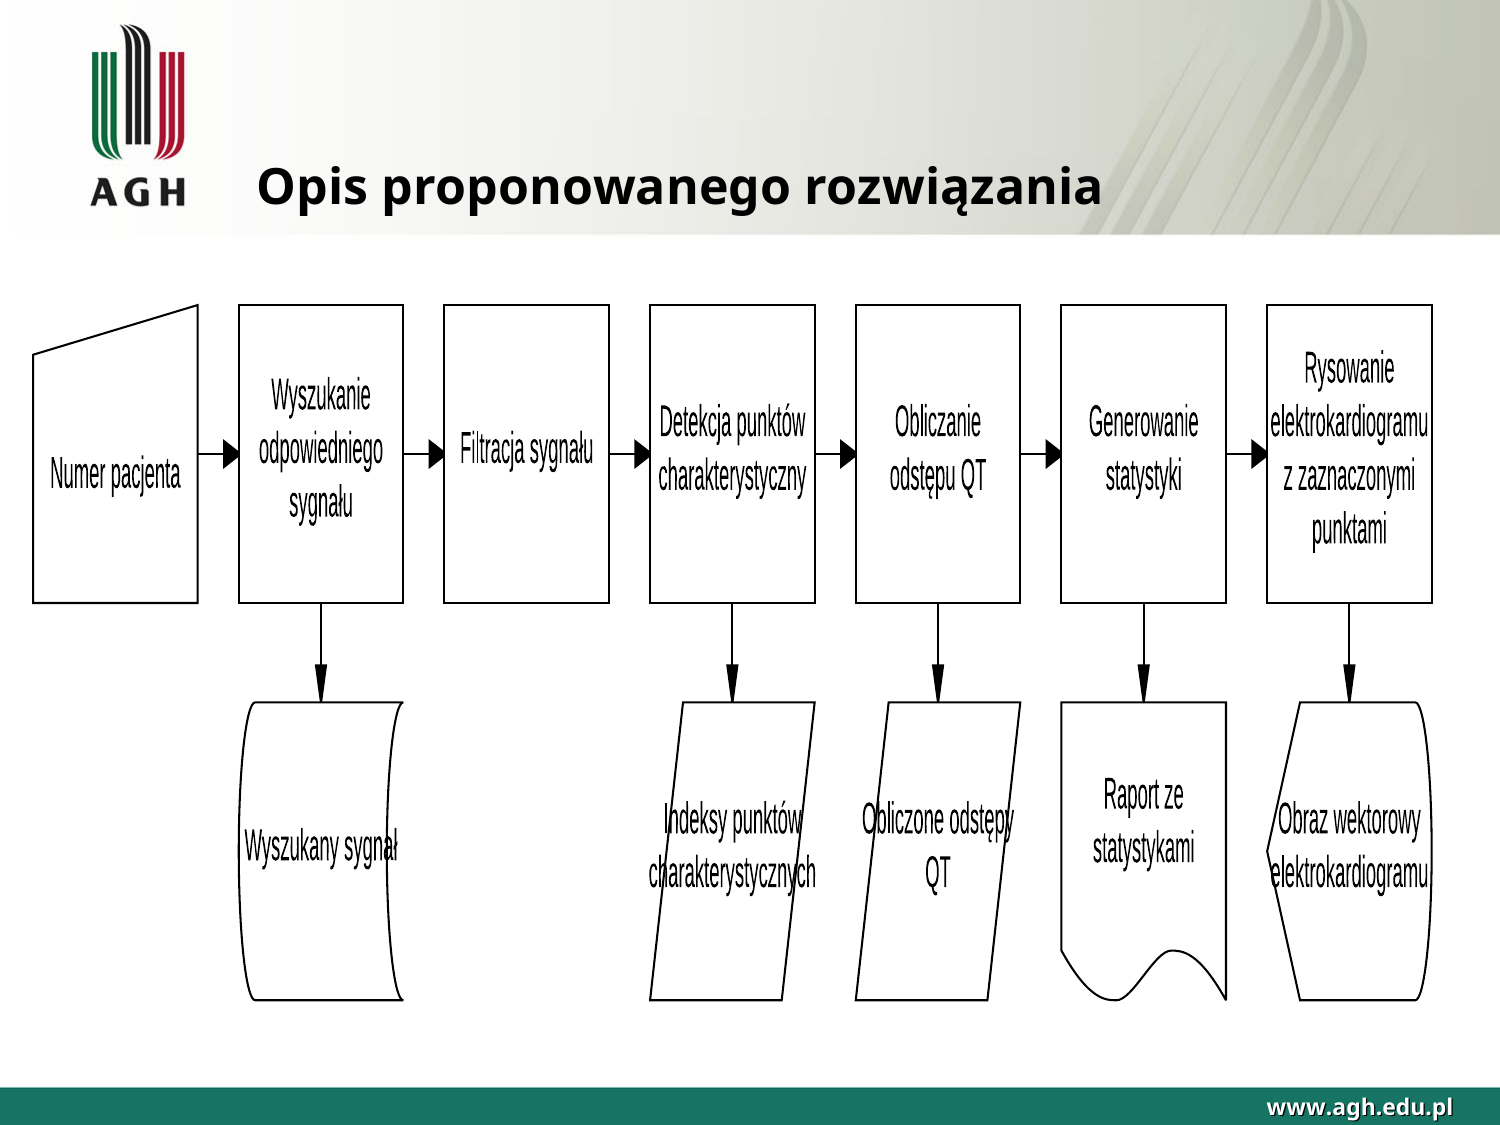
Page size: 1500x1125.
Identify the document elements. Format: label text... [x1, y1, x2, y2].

title Opis proponowanego rozwiązania [242, 137, 1436, 233]
text_box www.agh.edu.pl [1251, 1084, 1500, 1125]
picture [0, 0, 1500, 1125]
